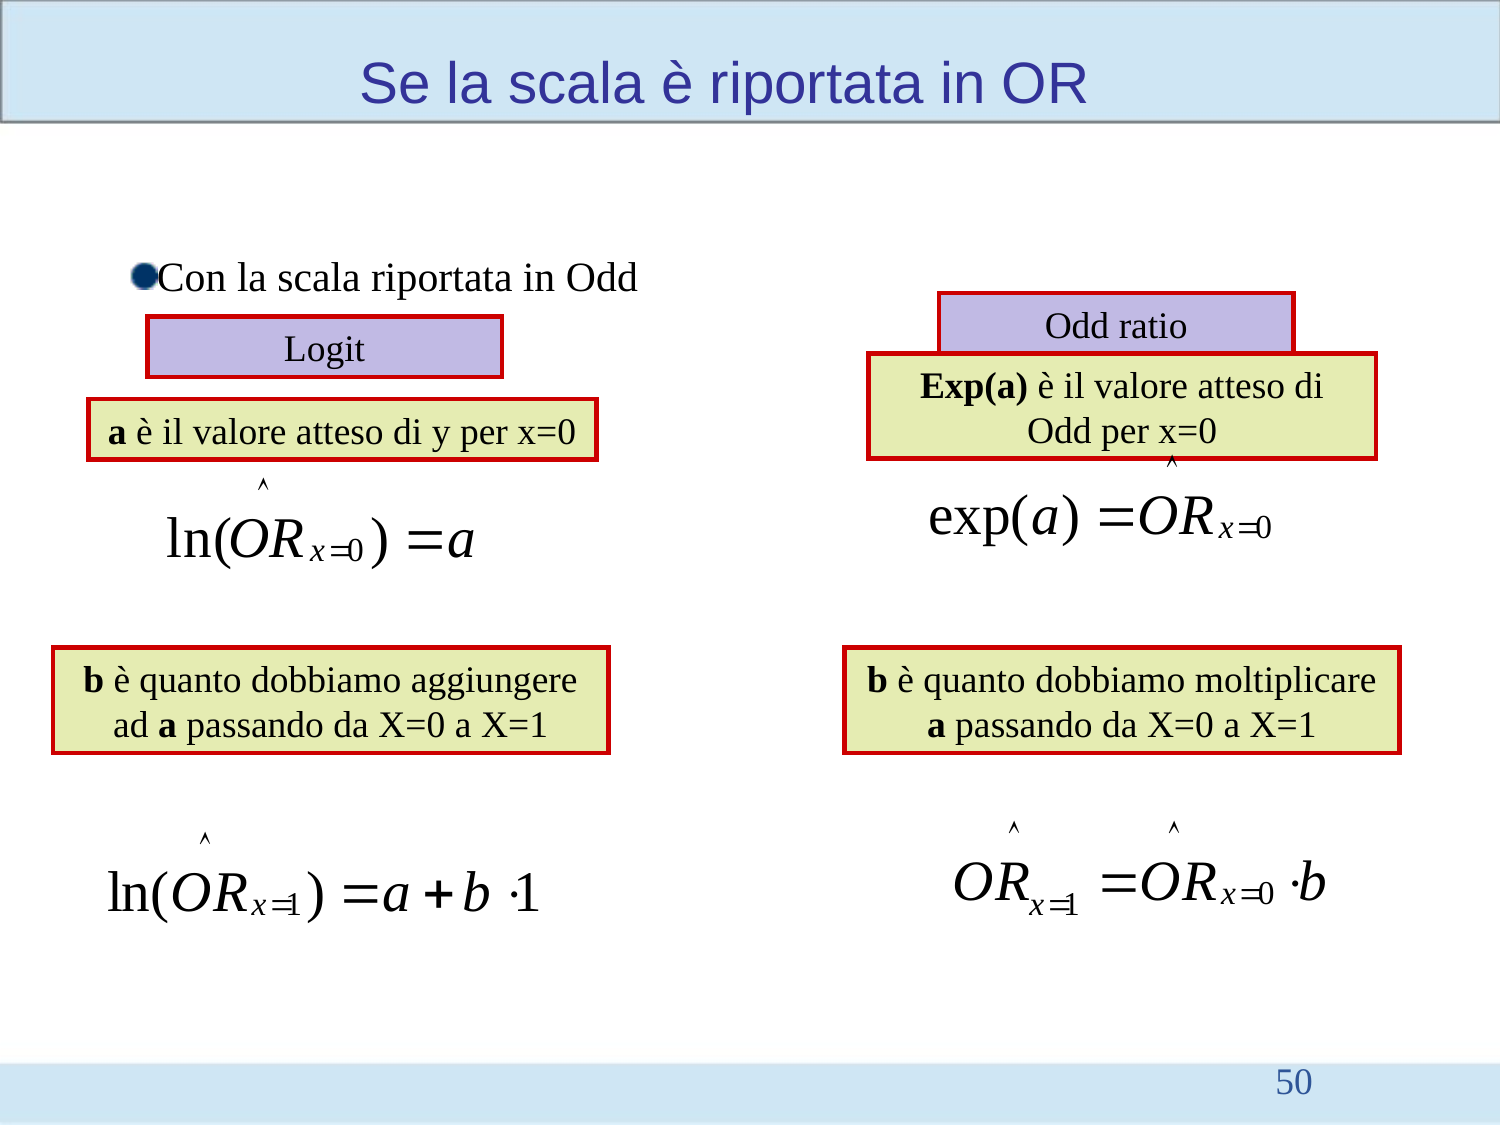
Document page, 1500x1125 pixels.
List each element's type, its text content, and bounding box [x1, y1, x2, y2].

text_box Se la scala è riportata in OR [49, 7, 1400, 154]
chart [159, 467, 489, 583]
chart [922, 444, 1285, 560]
text_box b è quanto dobbiamo moltiplicare a passando da X=0 a X=1 [844, 647, 1400, 754]
chart [100, 822, 549, 938]
picture [0, 0, 1500, 1125]
chart [947, 810, 1339, 931]
text_box b è quanto dobbiamo aggiungere ad a passando da X=0 a X=1 [53, 647, 609, 754]
text_box Odd ratio [938, 292, 1294, 353]
text_box Con la scala riportata in Odd [112, 231, 1400, 308]
text_box Exp(a) è il valore atteso di Odd per x=0 [868, 353, 1377, 459]
text_box a è il valore atteso di y per x=0 [88, 399, 597, 460]
text_box Logit [147, 316, 503, 377]
